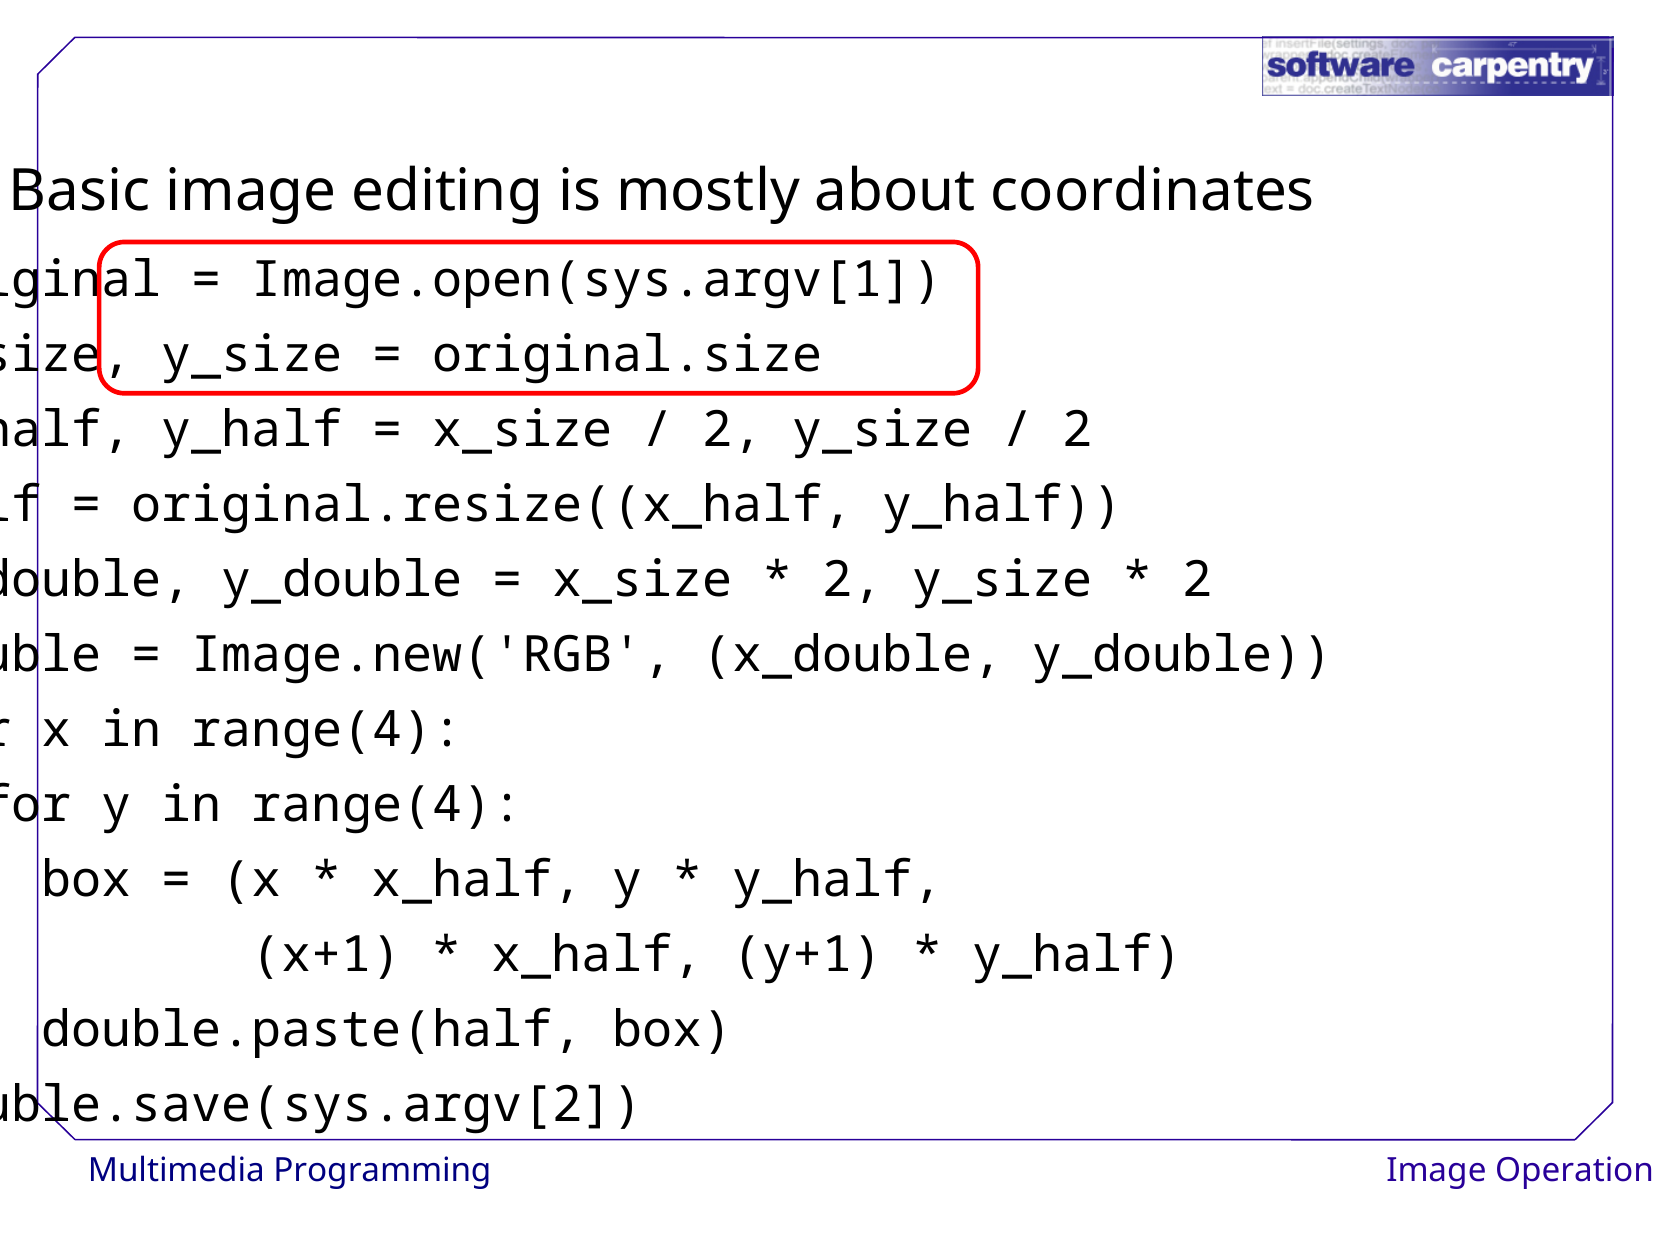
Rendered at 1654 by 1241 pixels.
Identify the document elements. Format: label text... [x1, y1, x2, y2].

text_box original = Image.open(sys.argv[1]) x_size, y_size = original.size x_half, y_half = x_size / 2, y_size / 2 half = original.resize((x_half, y_half)) x_double, y_double = x_size * 2, y_size * 2 double = Image.new('RGB', (x_double, y_double)) for x in range(4): for y in range(4): box = (x * x_half, y * y_half, (x+1) * x_half, (y+1) * y_half) double.paste(half, box) double.save(sys.argv[2]) [0, 223, 1497, 1140]
text_box Basic image editing is mostly about coordinates [0, 109, 1480, 223]
picture [1262, 36, 1614, 96]
